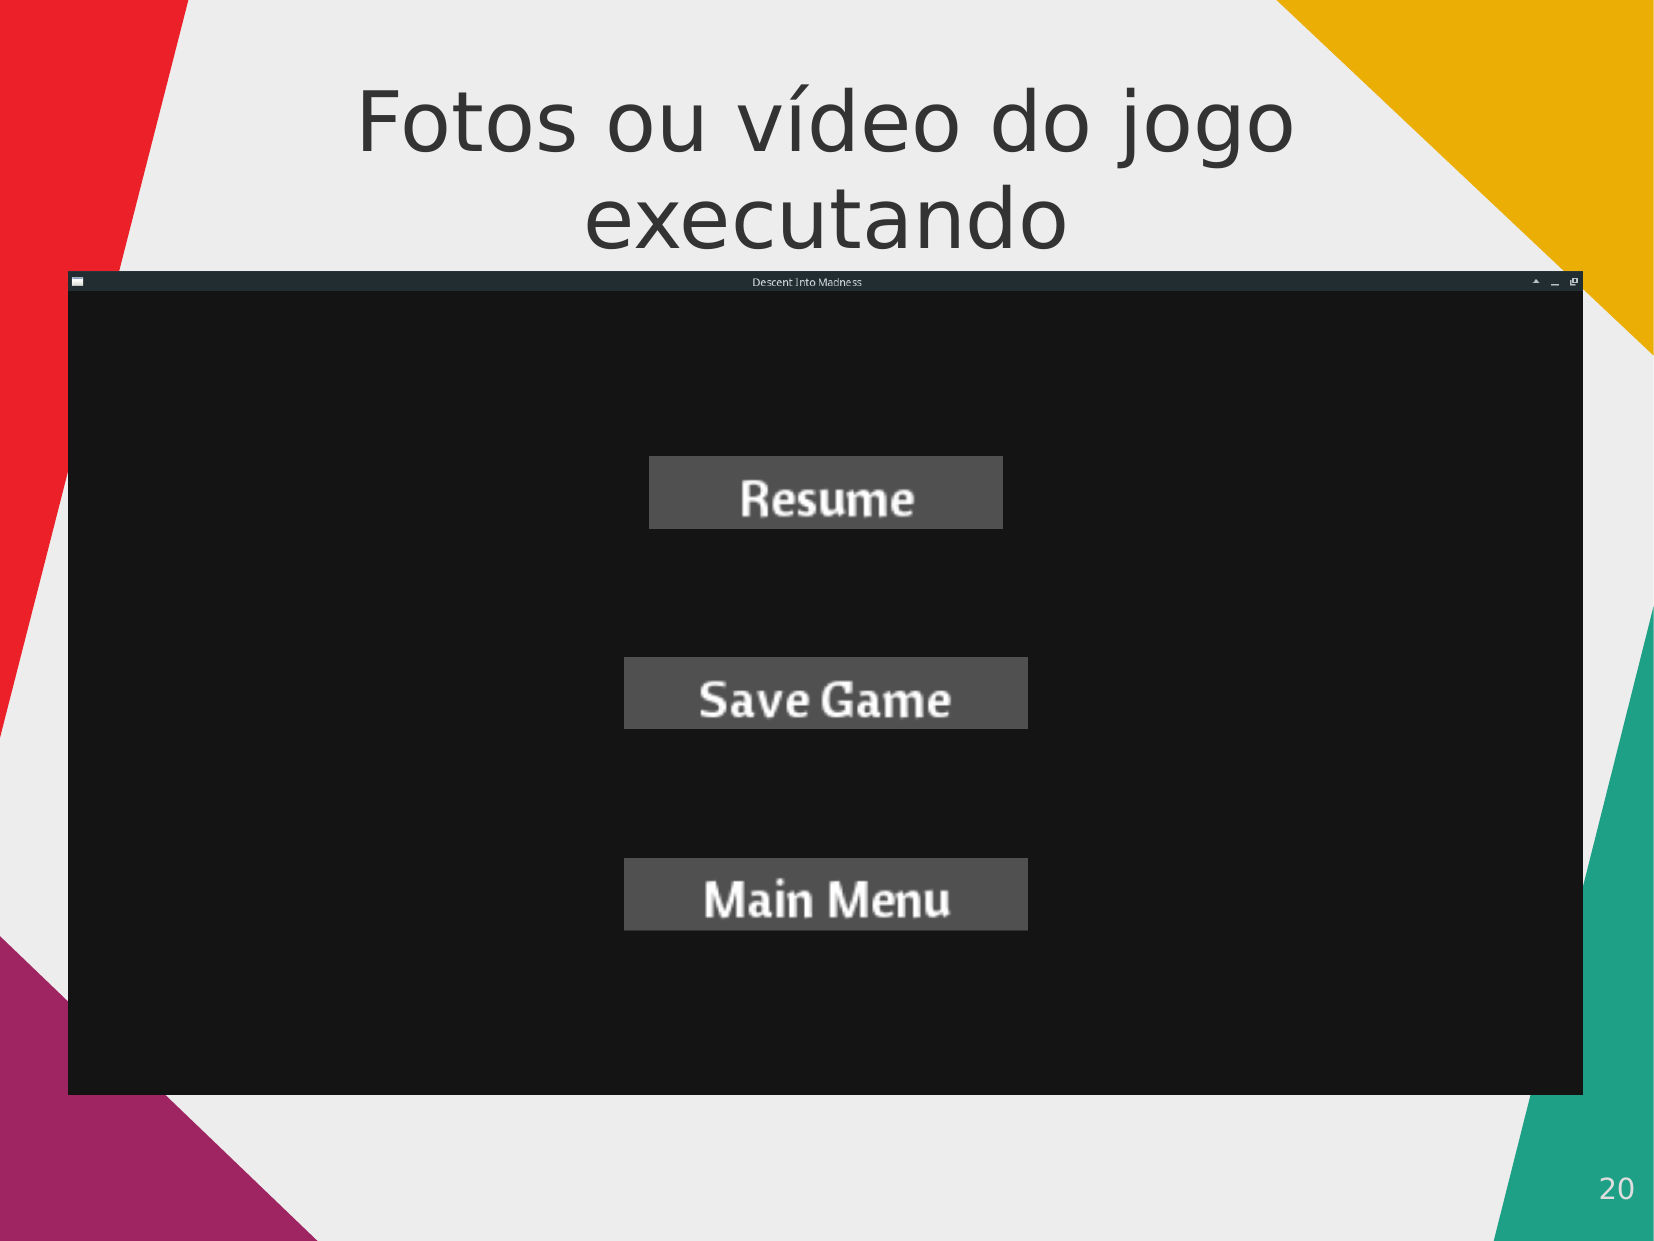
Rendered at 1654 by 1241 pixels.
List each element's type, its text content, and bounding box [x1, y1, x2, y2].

picture [68, 271, 1583, 1095]
title Fotos ou vídeo do jogo executando [114, 73, 1539, 271]
